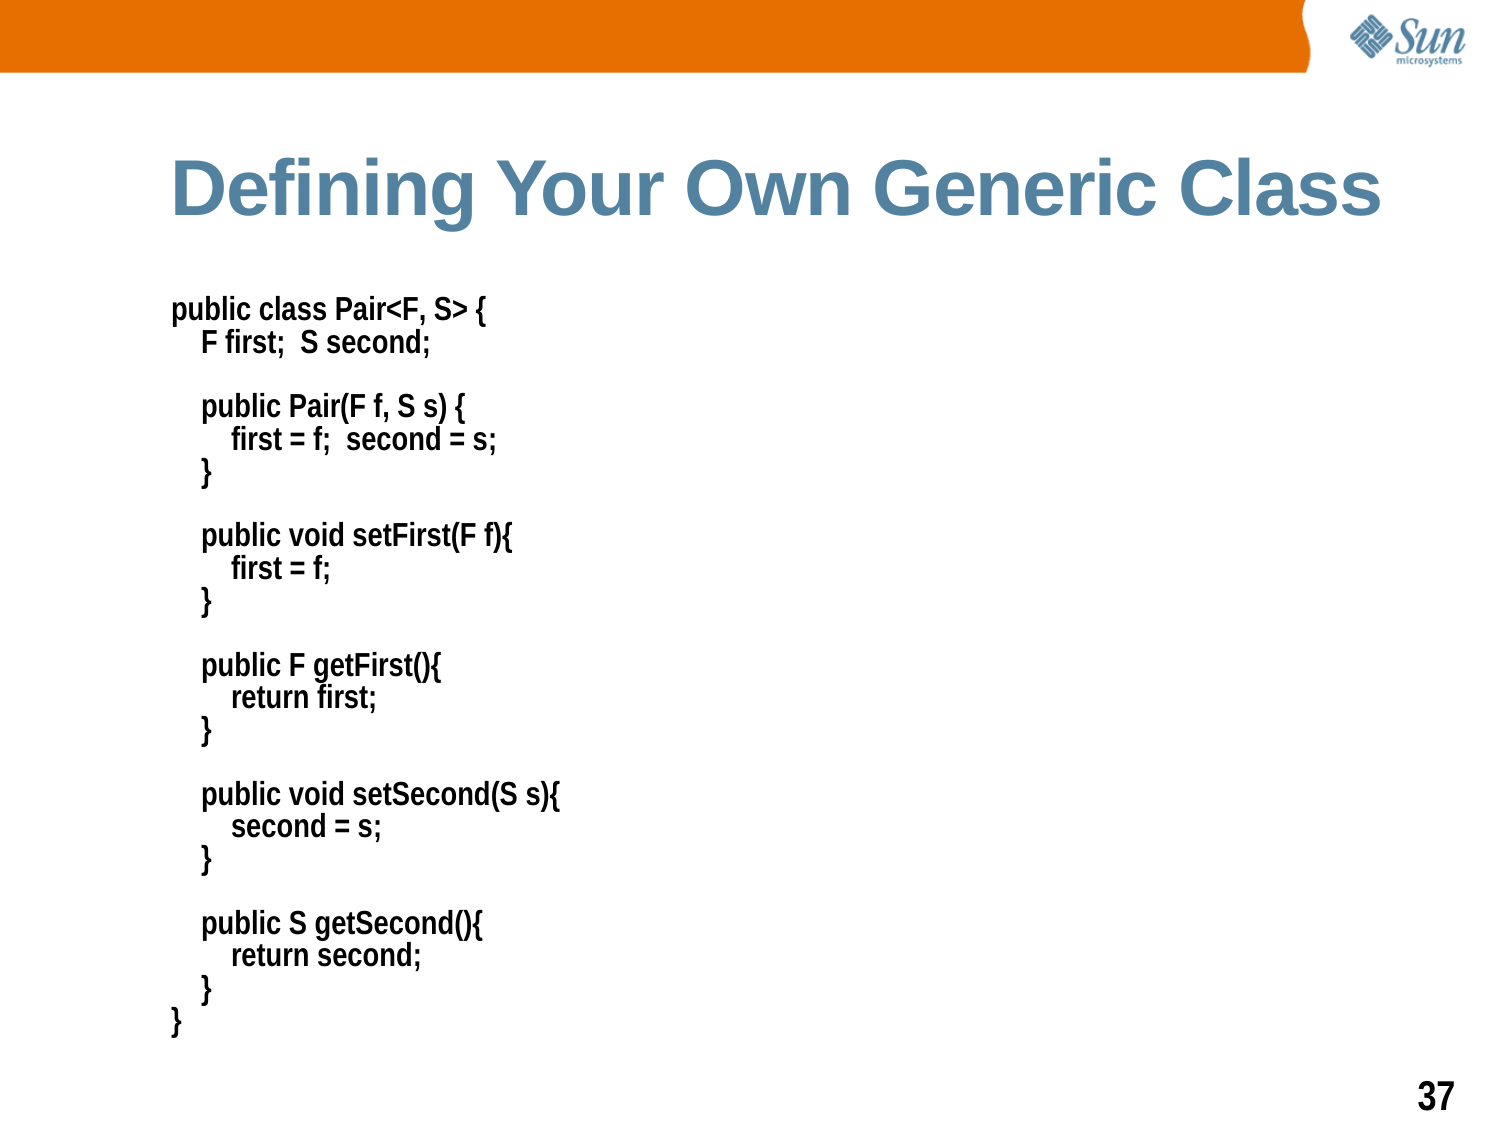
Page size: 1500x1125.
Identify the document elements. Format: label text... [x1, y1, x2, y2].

list public class Pair<F, S> { F first; S second; public Pair(F f, S s) { first = f; second = s; } public void setFirst(F f){ first = f; } public F getFirst(){ return first; } public void setSecond(S s){ second = s; } public S getSecond(){ return second; } } [136, 287, 1407, 1056]
title Defining Your Own Generic Class [155, 90, 1457, 294]
picture [0, 0, 1500, 75]
